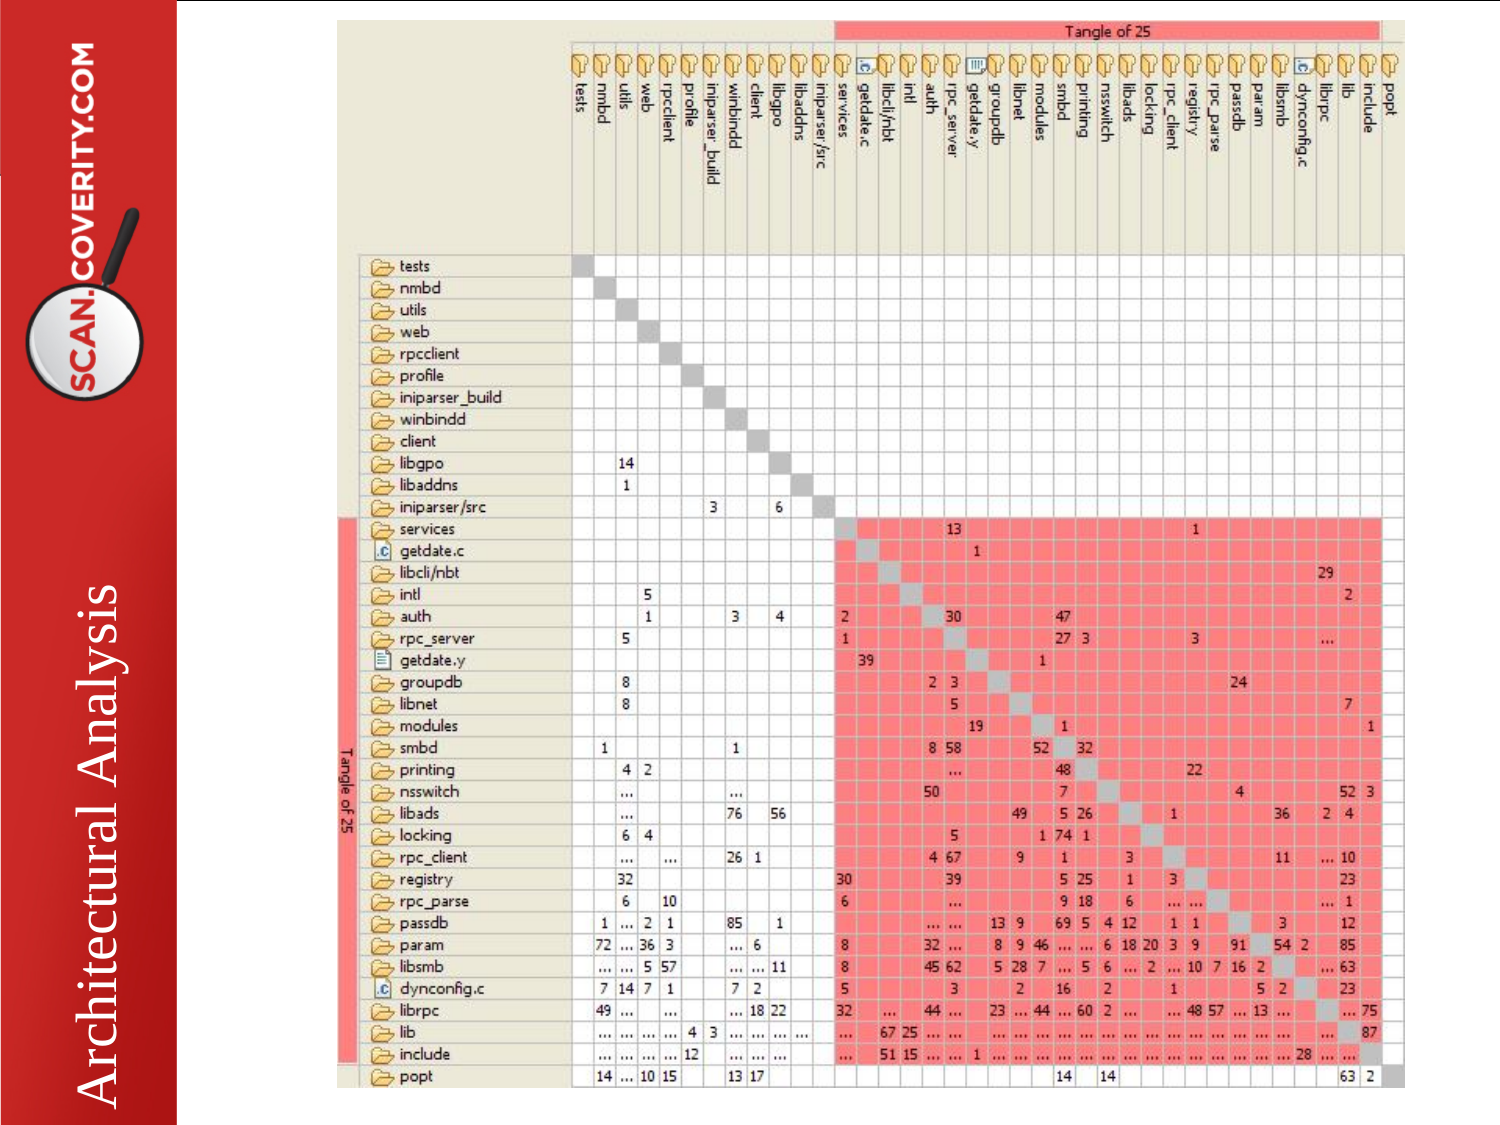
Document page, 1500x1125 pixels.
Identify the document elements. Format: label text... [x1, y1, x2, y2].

title Architectural Analysis [37, 99, 156, 1125]
picture [337, 20, 1405, 1088]
text_box [177, 0, 1500, 1125]
picture [0, 0, 177, 1125]
